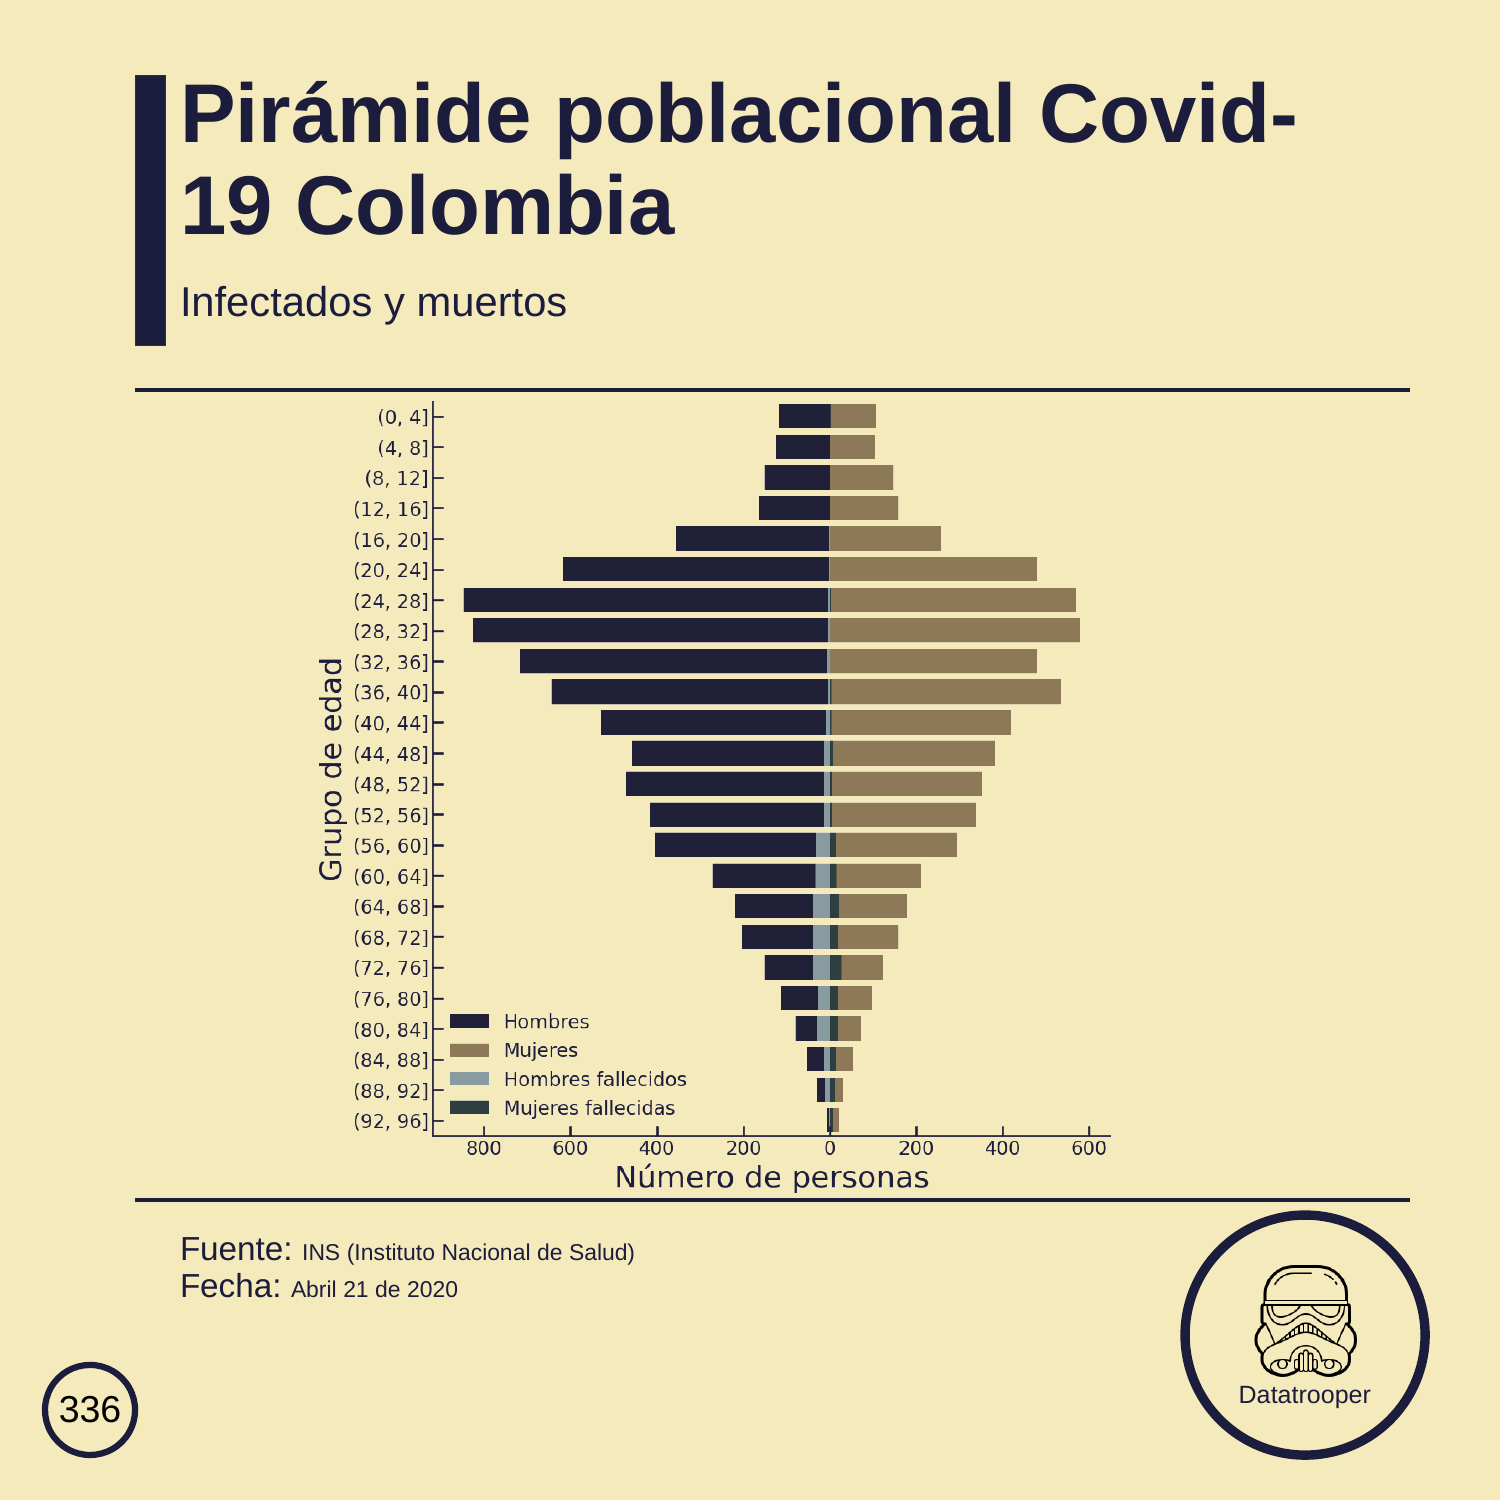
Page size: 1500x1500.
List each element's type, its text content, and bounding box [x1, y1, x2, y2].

title Fuente: INS (Instituto Nacional de Salud) Fecha: Abril 21 de 2020 [180, 1193, 1201, 1198]
text_box [135, 75, 166, 346]
title Pirámide poblacional Covid-19 Colombia [180, 64, 1351, 254]
picture [1230, 1245, 1381, 1379]
text_box Datatrooper [1230, 1379, 1381, 1411]
title Infectados y muertos [180, 254, 1351, 350]
picture [319, 401, 1111, 1194]
text_box [1185, 1215, 1426, 1456]
text_box 336 [45, 1364, 136, 1456]
title Fuente: INS (Instituto Nacional de Salud) Fecha: Abril 21 de 2020 [180, 1202, 1201, 1342]
